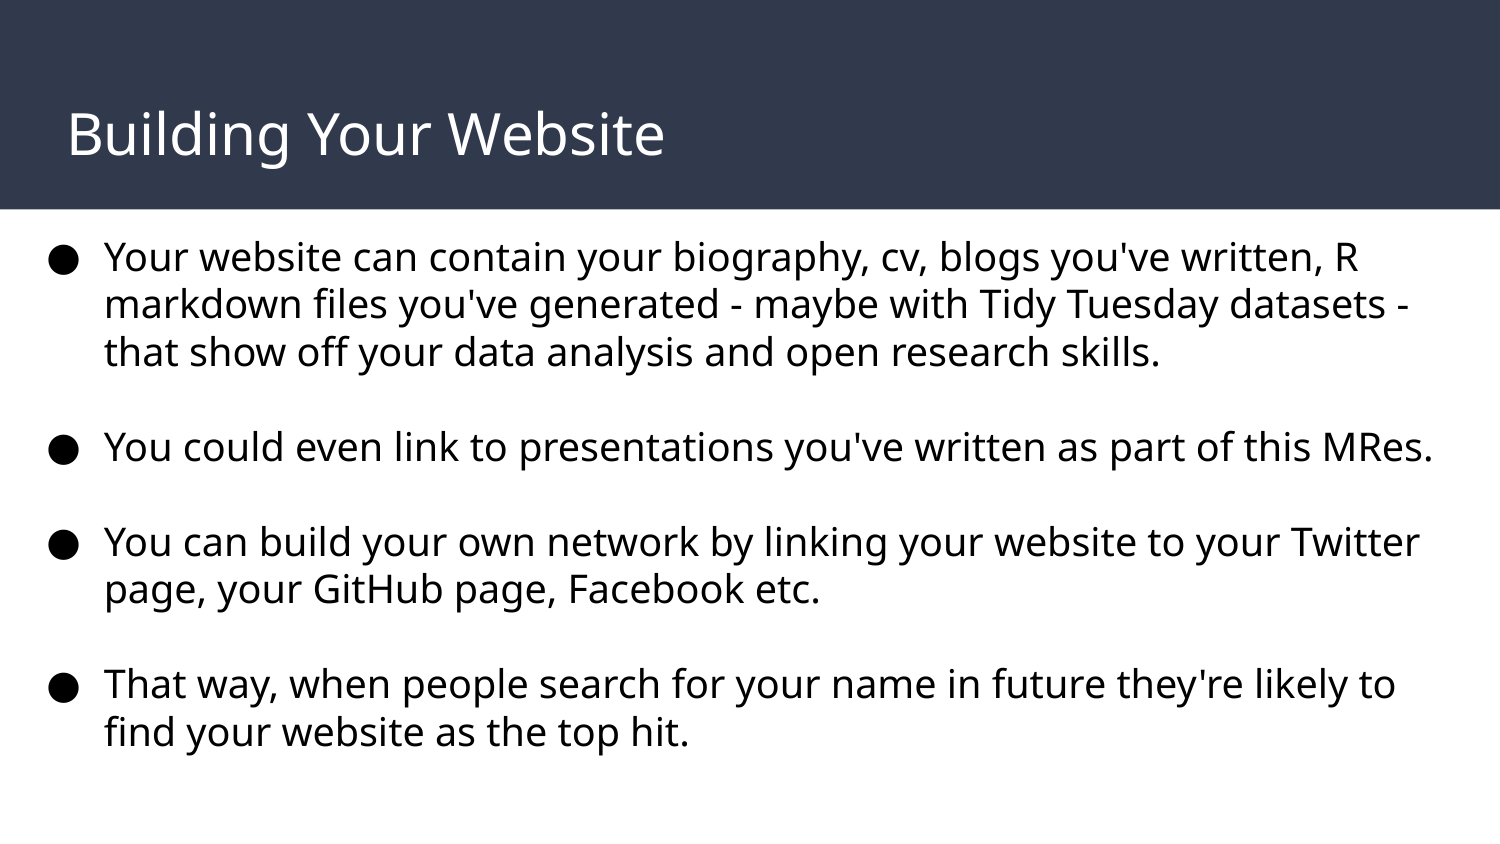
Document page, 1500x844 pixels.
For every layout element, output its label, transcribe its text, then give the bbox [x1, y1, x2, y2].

text_box Your website can contain your biography, cv, blogs you've written, R markdown files you've generated - maybe with Tidy Tuesday datasets - that show off your data analysis and open research skills. You could even link to presentations you've written as part of this MRes. You can build your own network by linking your website to your Twitter page, your GitHub page, Facebook etc. That way, when people search for your name in future they're likely to find your website as the top hit. [13, 216, 1482, 825]
title Building Your Website [51, 82, 1449, 185]
